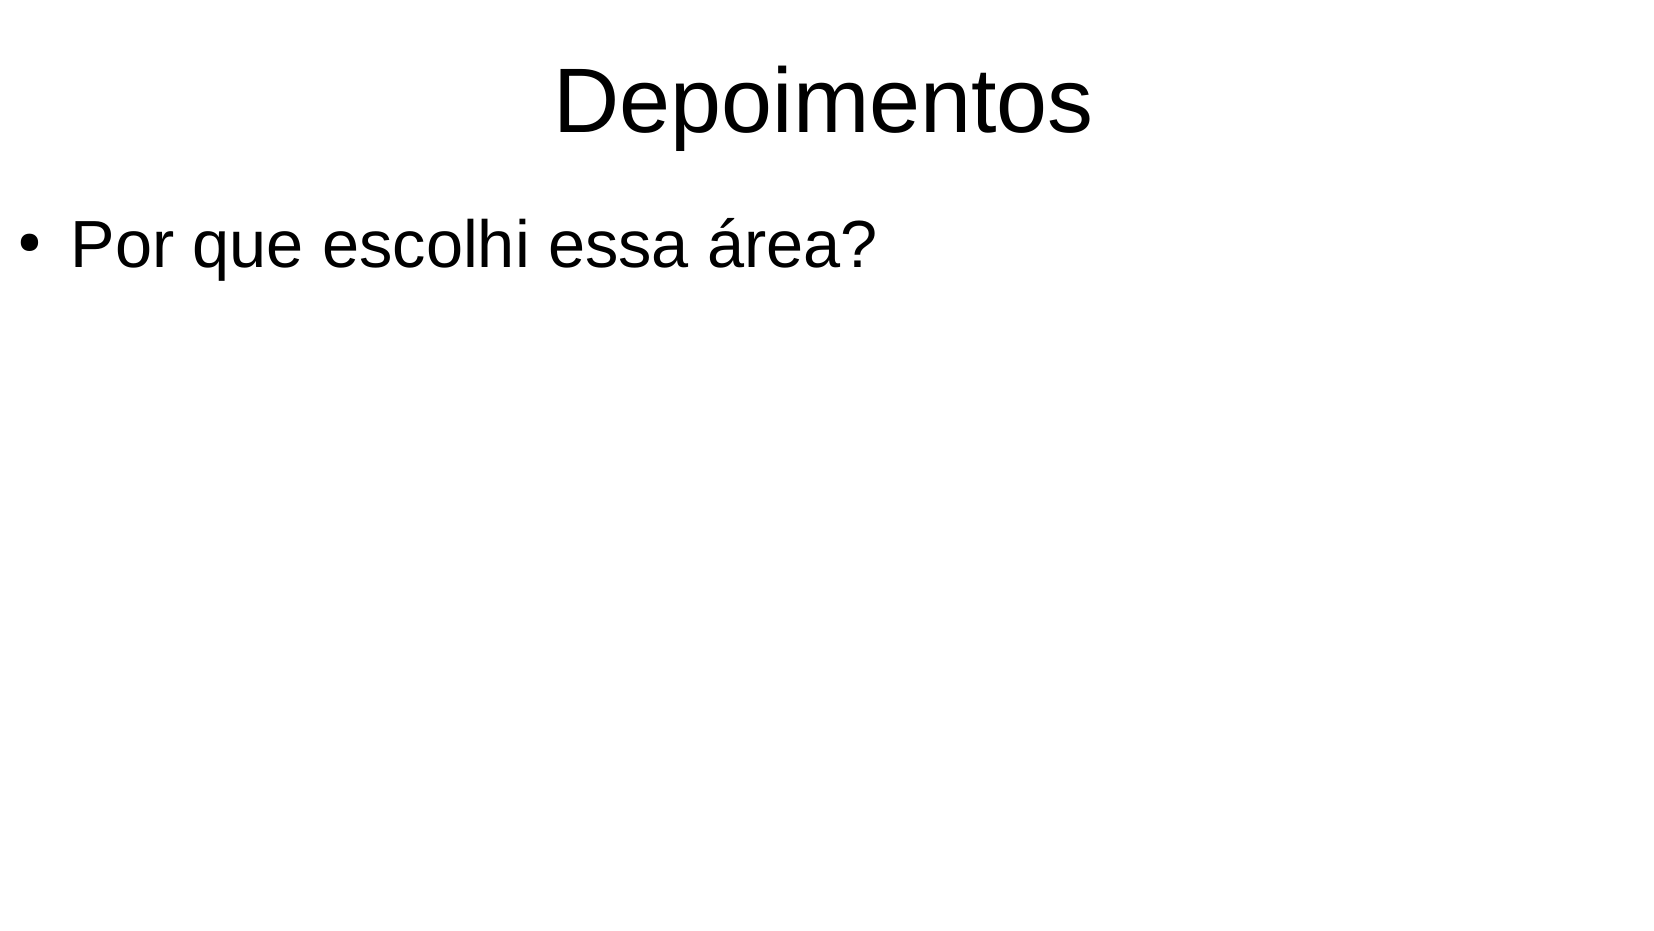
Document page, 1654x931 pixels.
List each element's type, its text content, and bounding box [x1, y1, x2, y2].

list Por que escolhi essa área? [0, 206, 1654, 848]
title Depoimentos [0, 23, 1654, 179]
